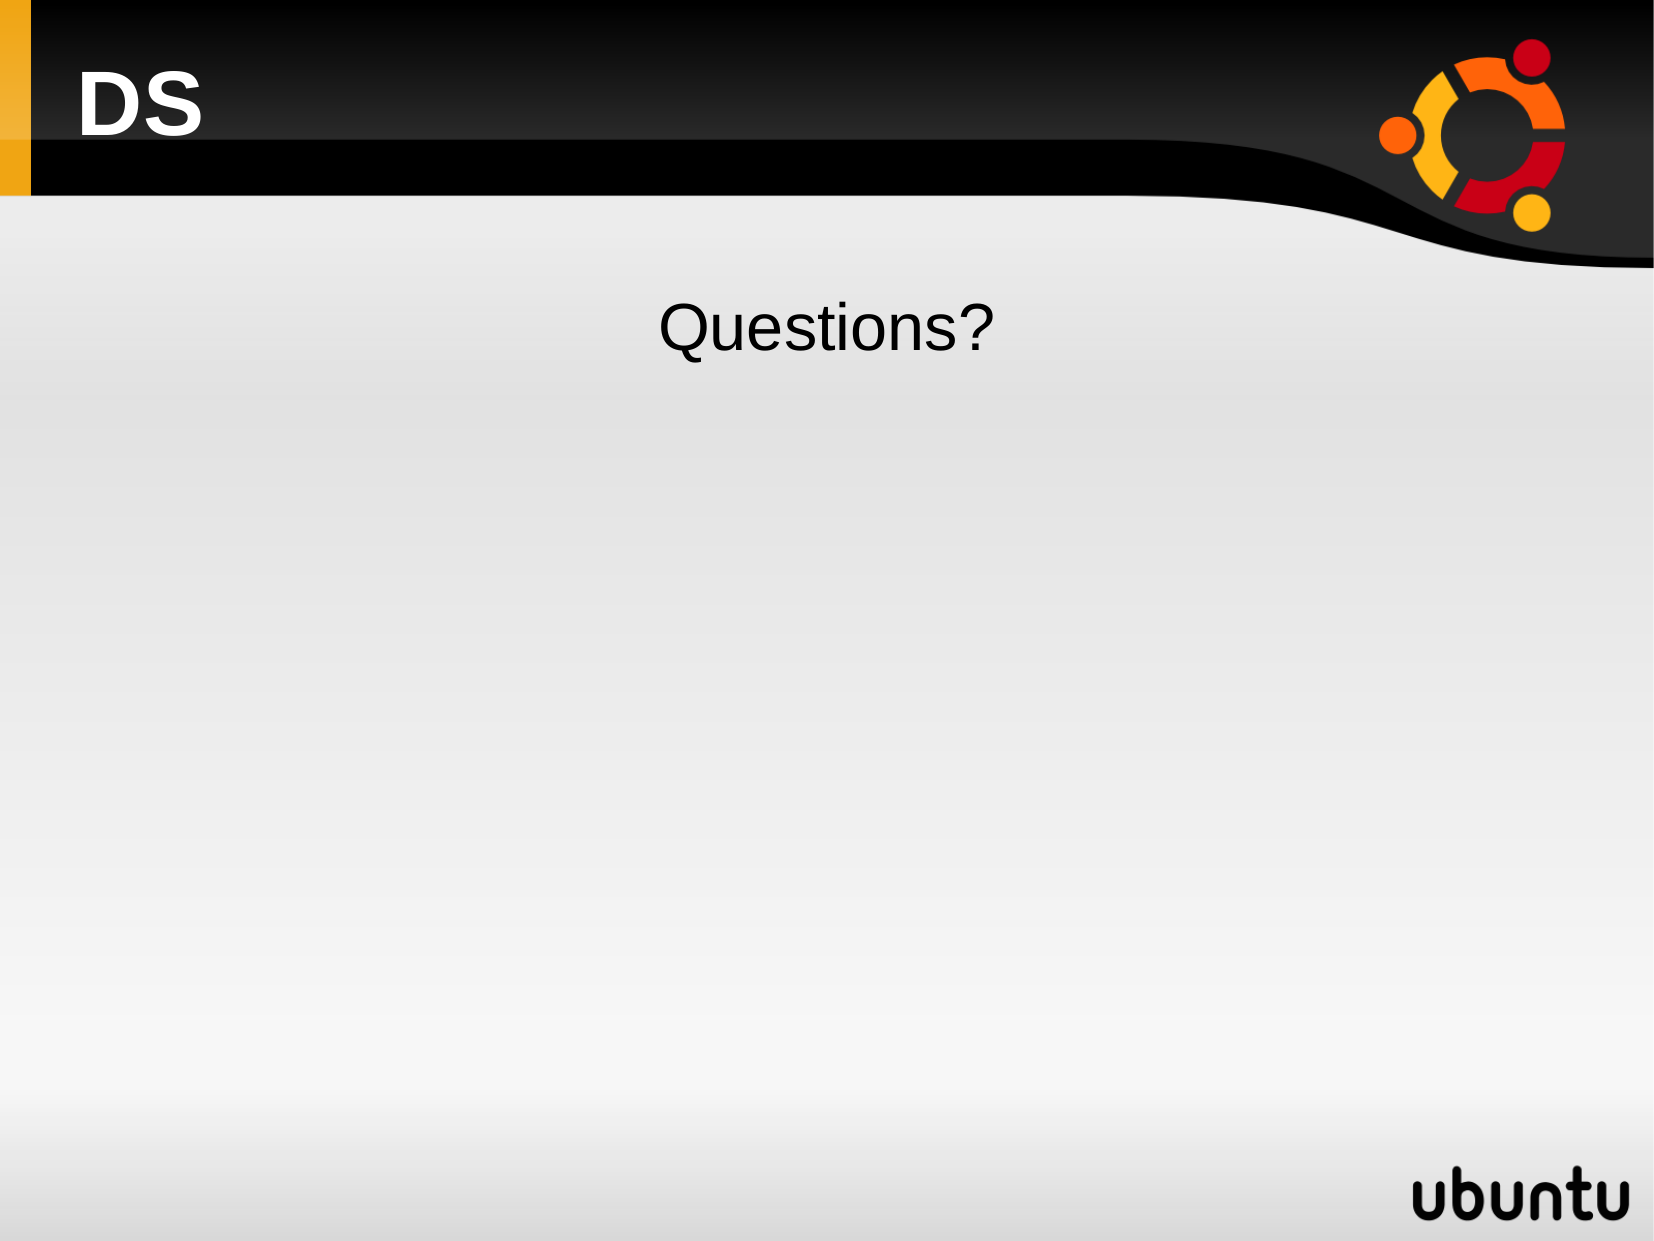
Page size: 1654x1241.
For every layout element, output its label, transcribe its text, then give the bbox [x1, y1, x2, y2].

title DS [76, 7, 1565, 200]
picture [0, 0, 1654, 1241]
list Questions? [82, 290, 1571, 1094]
